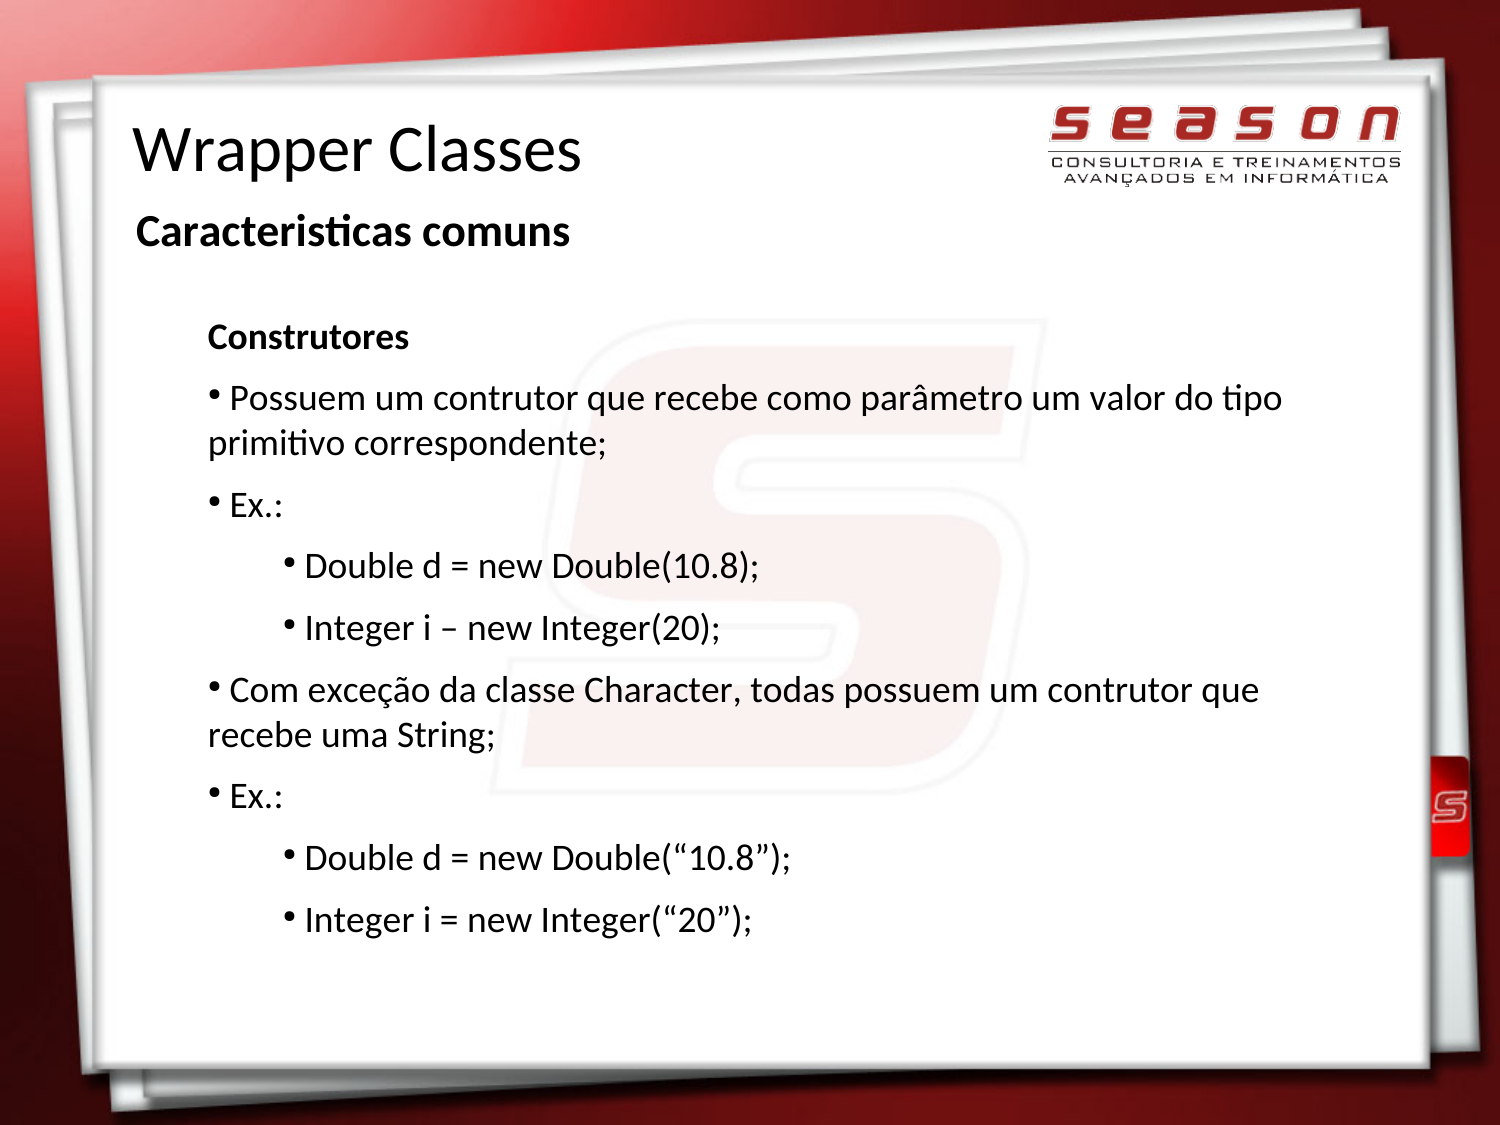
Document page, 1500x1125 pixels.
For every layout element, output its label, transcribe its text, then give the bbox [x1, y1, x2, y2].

picture [0, 0, 1500, 1125]
title Wrapper Classes [118, 33, 1394, 257]
text_box Construtores Possuem um contrutor que recebe como parâmetro um valor do tipo primitivo correspondente; Ex.: Double d = new Double(10.8); Integer i – new Integer(20); Com exceção da classe Character, todas possuem um contrutor que recebe uma String; Ex.: Double d = new Double(“10.8”); Integer i = new Integer(“20”); [207, 311, 1328, 940]
text_box Caracteristicas comuns [119, 200, 1240, 256]
